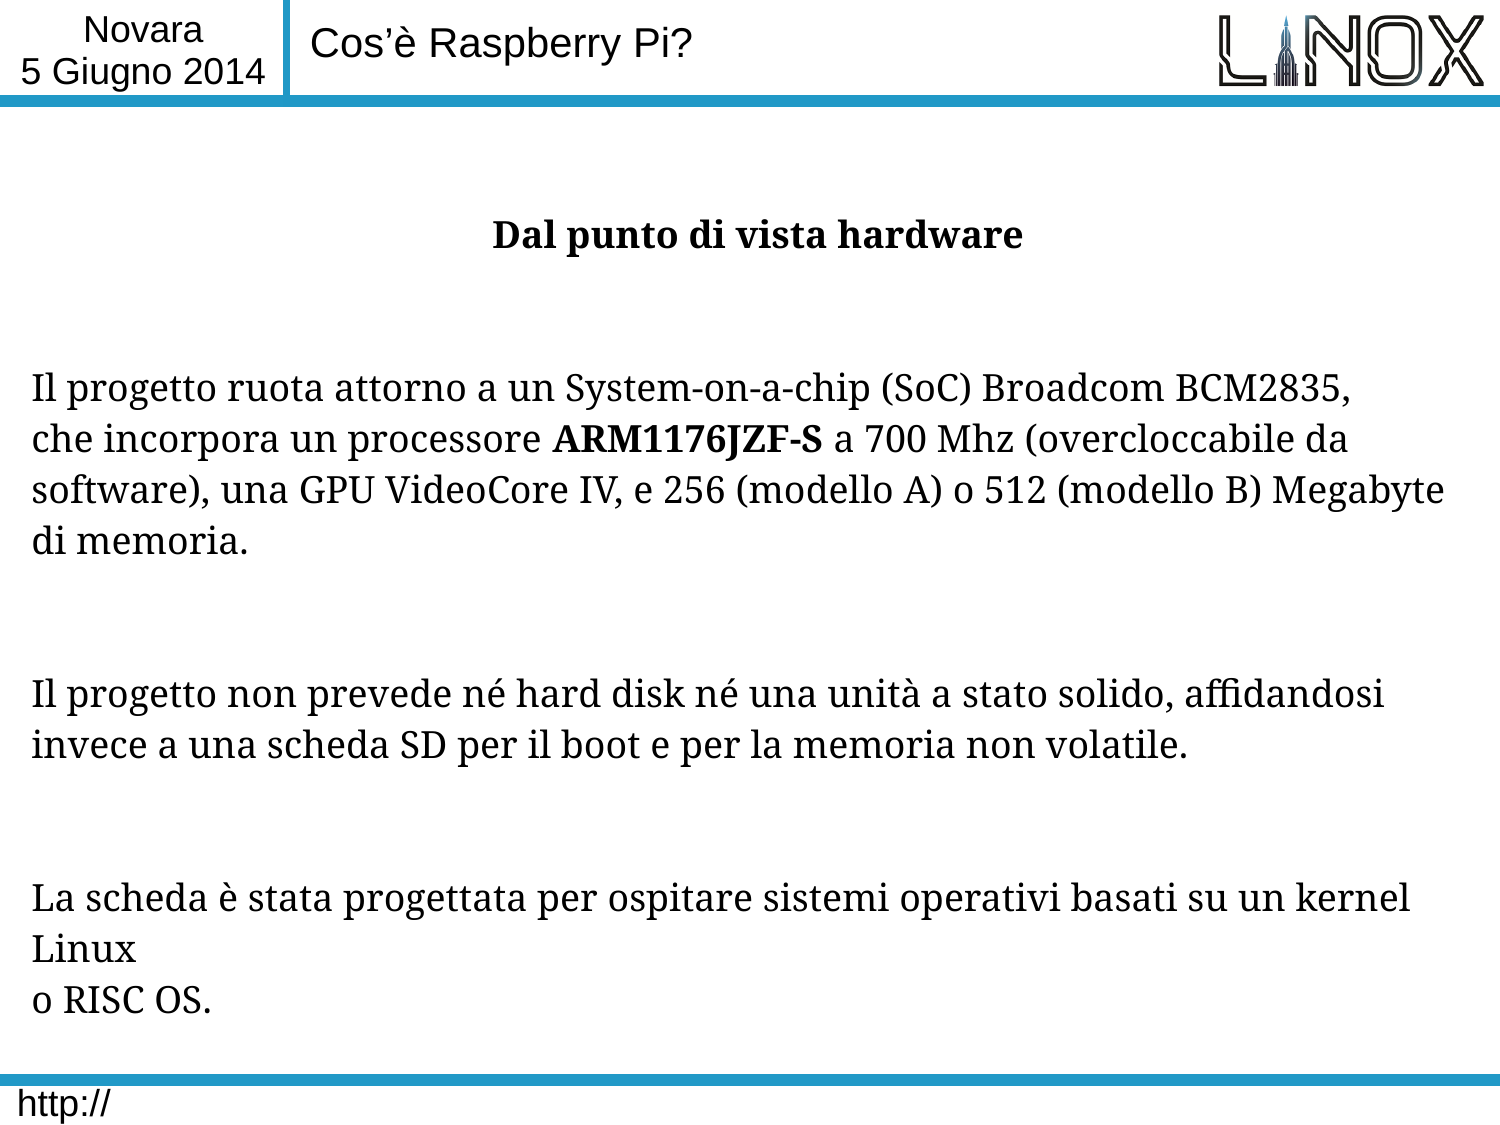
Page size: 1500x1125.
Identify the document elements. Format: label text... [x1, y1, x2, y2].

list Cos’è Raspberry Pi? [295, 11, 1321, 87]
picture [0, 0, 1500, 107]
text_box Dal punto di vista hardware Il progetto ruota attorno a un System-on-a-chip (SoC) Broadcom BCM2835, che incorpora un processore ARM1176JZF-S a 700 Mhz (overcloccabile da software), una GPU VideoCore IV, e 256 (modello A) o 512 (modello B) Megabyte di memoria. Il progetto non prevede né hard disk né una unità a stato solido, affidandosi invece a una scheda SD per il boot e per la memoria non volatile. La scheda è stata progettata per ospitare sistemi operativi basati su un kernel Linux o RISC OS. [16, 200, 1500, 1043]
picture [0, 1074, 1500, 1086]
